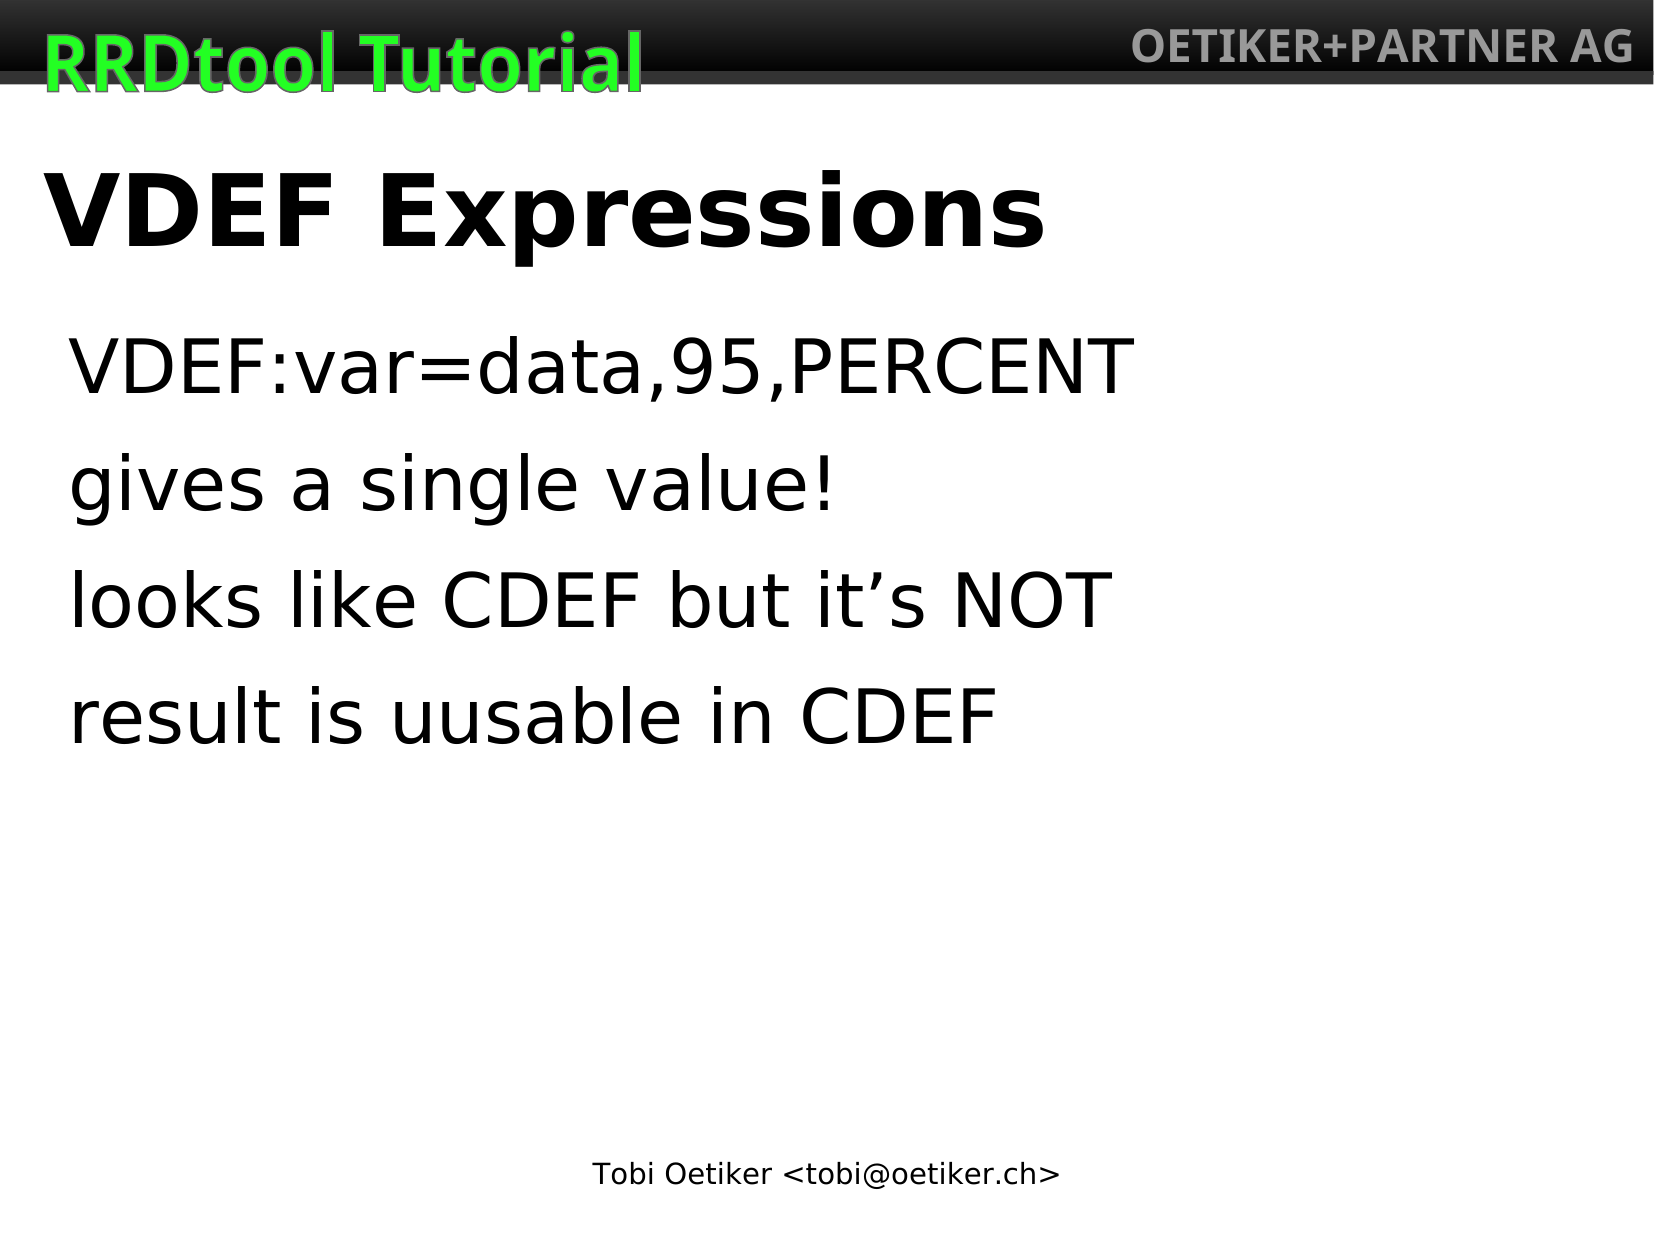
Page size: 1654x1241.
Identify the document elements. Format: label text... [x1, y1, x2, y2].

list VDEF:var=data,95,PERCENT gives a single value! looks like CDEF but it’s NOT result is uusable in CDEF [50, 323, 1571, 1093]
title VDEF Expressions [43, 137, 1582, 287]
